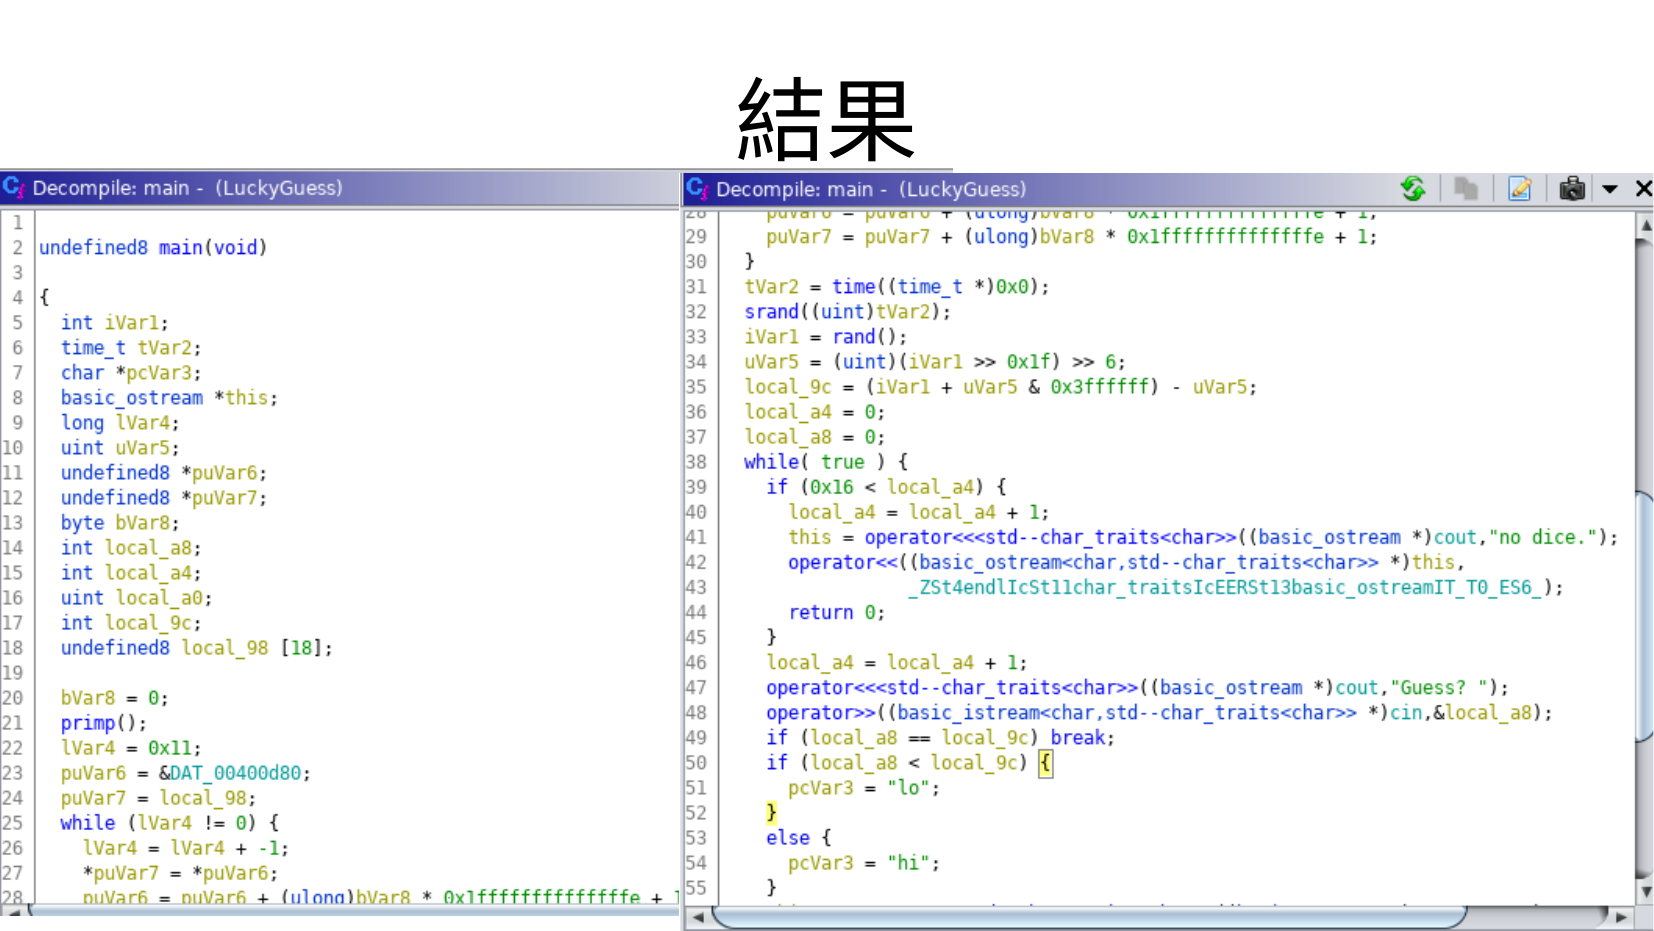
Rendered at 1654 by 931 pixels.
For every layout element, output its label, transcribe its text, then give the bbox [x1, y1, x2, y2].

picture [0, 167, 1654, 931]
title 結果 [82, 37, 1571, 173]
